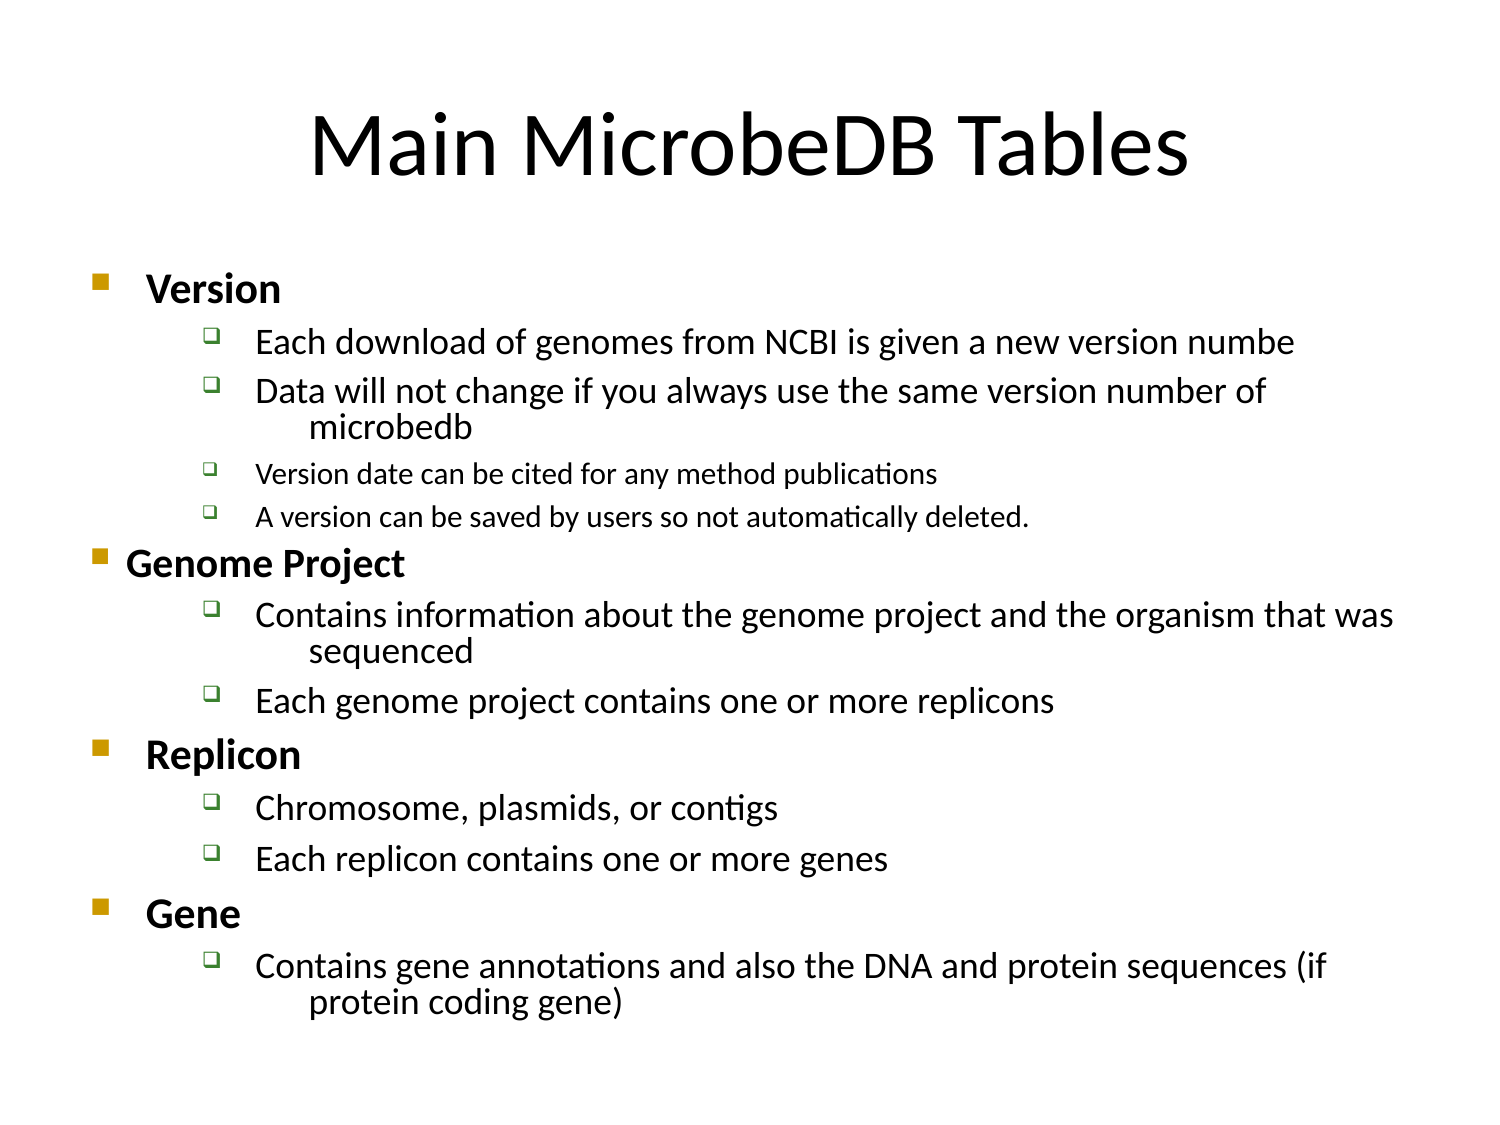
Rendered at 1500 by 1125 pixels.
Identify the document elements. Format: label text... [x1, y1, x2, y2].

list Version Each download of genomes from NCBI is given a new version numbe Data will not change if you always use the same version number of microbedb Version date can be cited for any method publications A version can be saved by users so not automatically deleted. Genome Project Contains information about the genome project and the organism that was sequenced Each genome project contains one or more replicons Replicon Chromosome, plasmids, or contigs Each replicon contains one or more genes Gene Contains gene annotations and also the DNA and protein sequences (if protein coding gene) [75, 262, 1426, 1101]
title Main MicrobeDB Tables [75, 45, 1426, 233]
